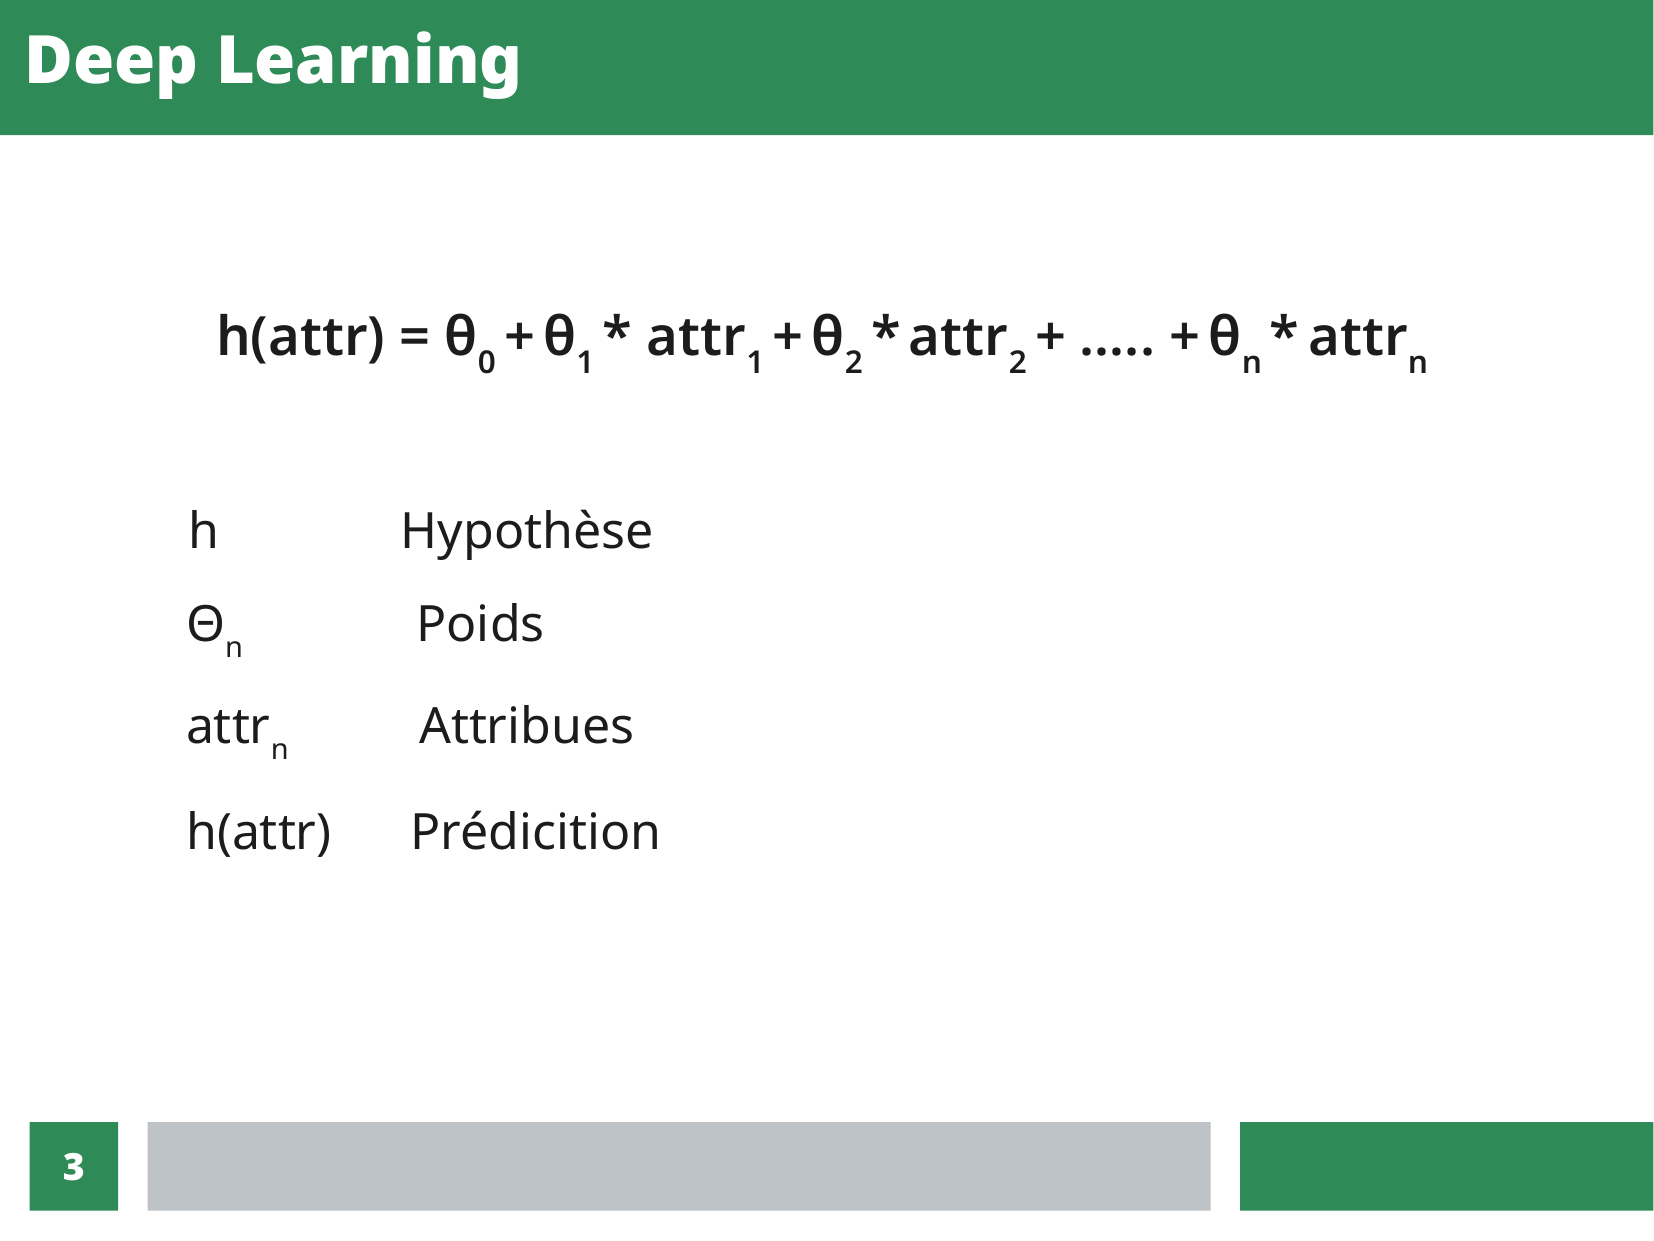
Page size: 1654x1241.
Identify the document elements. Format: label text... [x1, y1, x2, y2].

title Deep Learning [24, 0, 1561, 103]
list h(attr) = θ0 + θ1 * attr1 + θ2 * attr2 + ….. + θn * attrn h Hypothèse Θn Poids attrn Attribues h(attr) Prédicition [69, 252, 1576, 1021]
